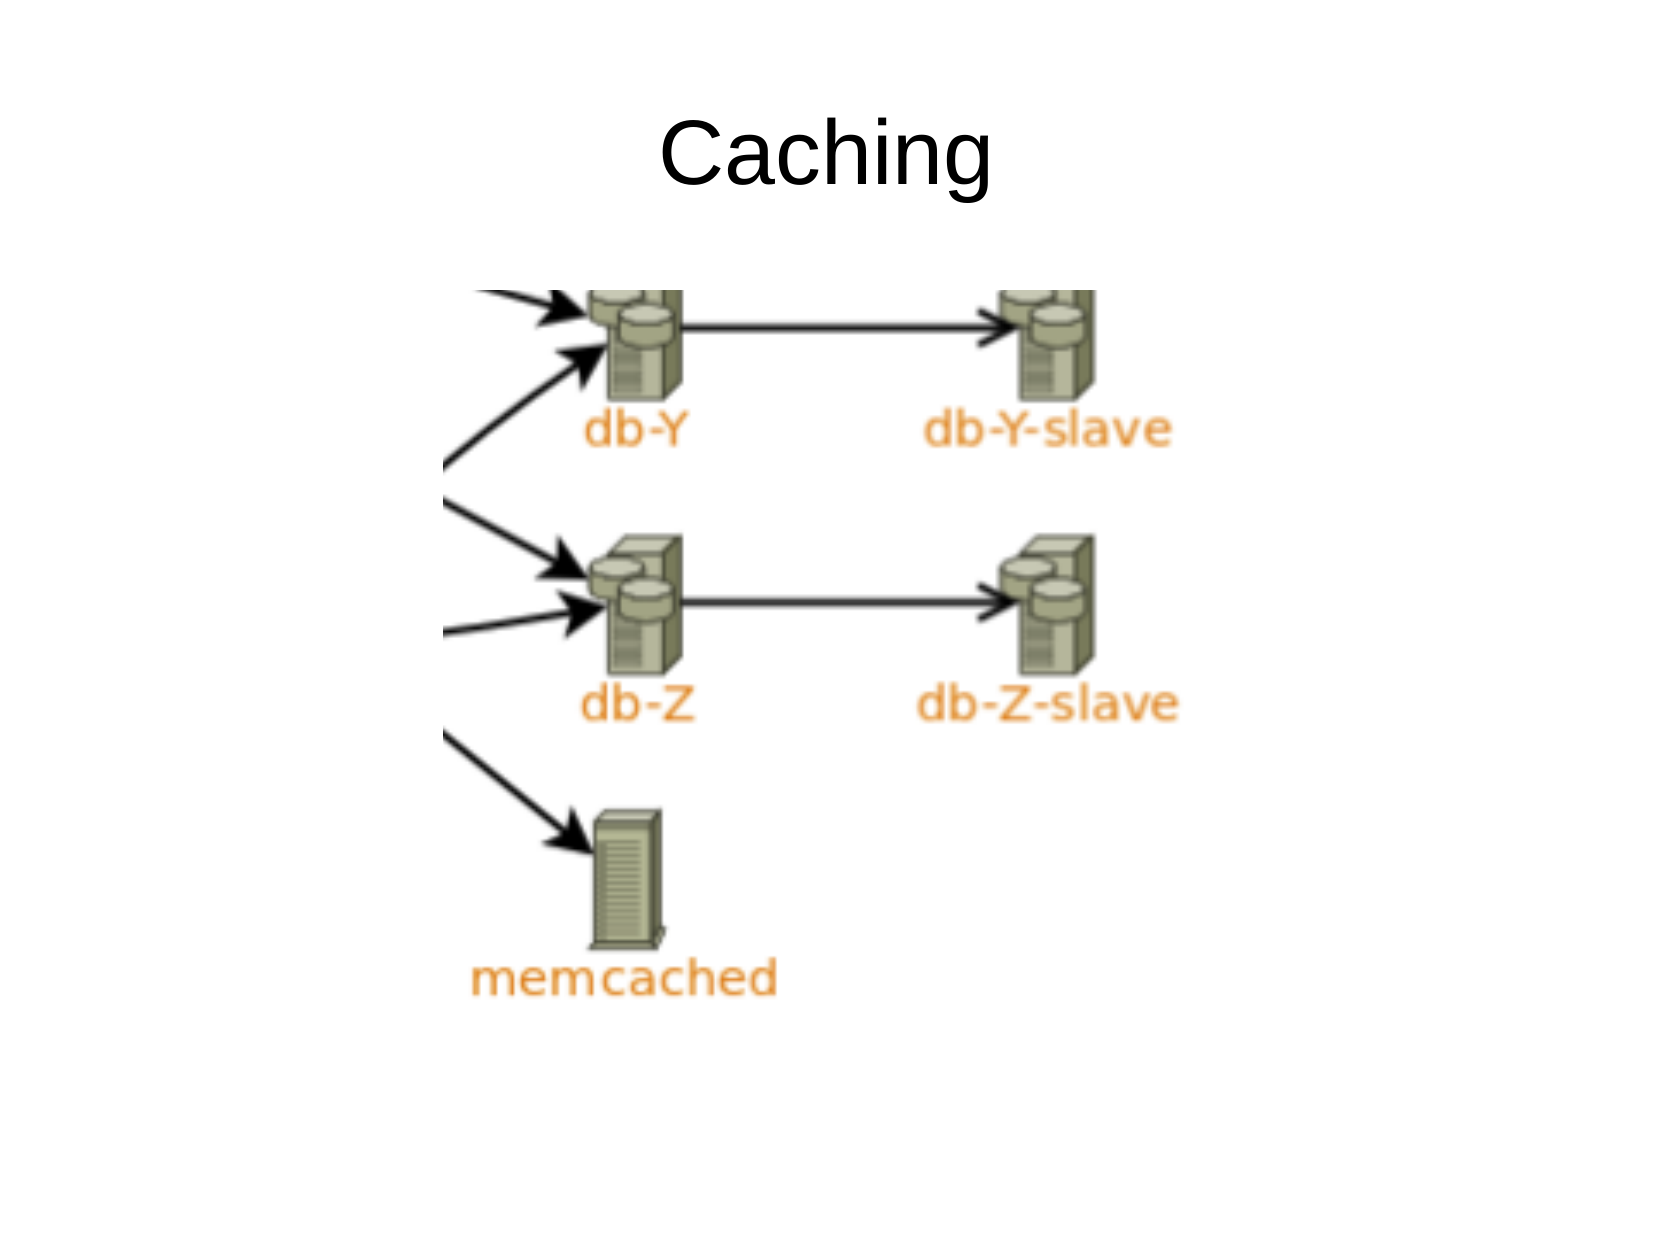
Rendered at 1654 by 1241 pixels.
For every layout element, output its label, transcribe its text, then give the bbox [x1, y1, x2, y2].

title Caching [82, 49, 1571, 257]
picture [443, 290, 1211, 1010]
